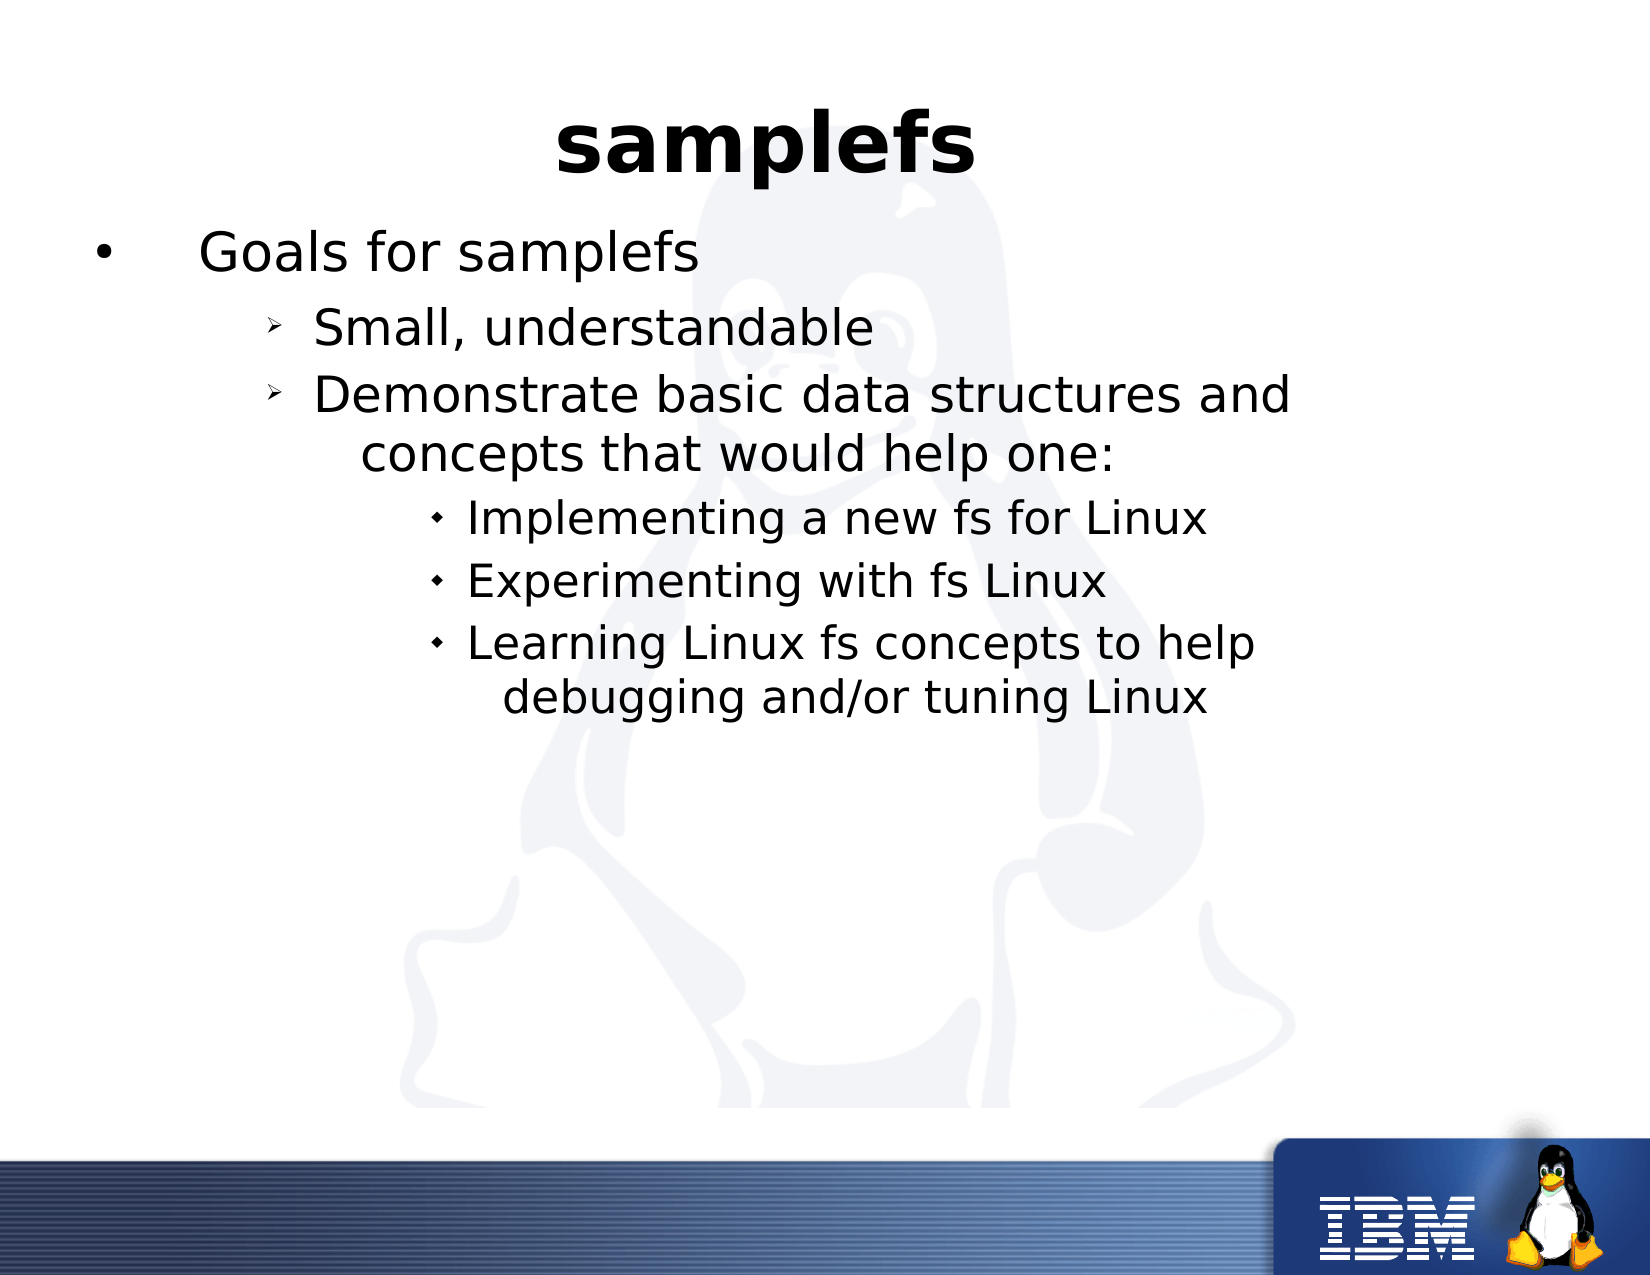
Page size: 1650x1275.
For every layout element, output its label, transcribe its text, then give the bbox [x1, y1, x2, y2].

list Goals for samplefs Small, understandable Demonstrate basic data structures and concepts that would help one: Implementing a new fs for Linux Experimenting with fs Linux Learning Linux fs concepts to help debugging and/or tuning Linux [76, 221, 1457, 1171]
title samplefs [76, 76, 1457, 211]
